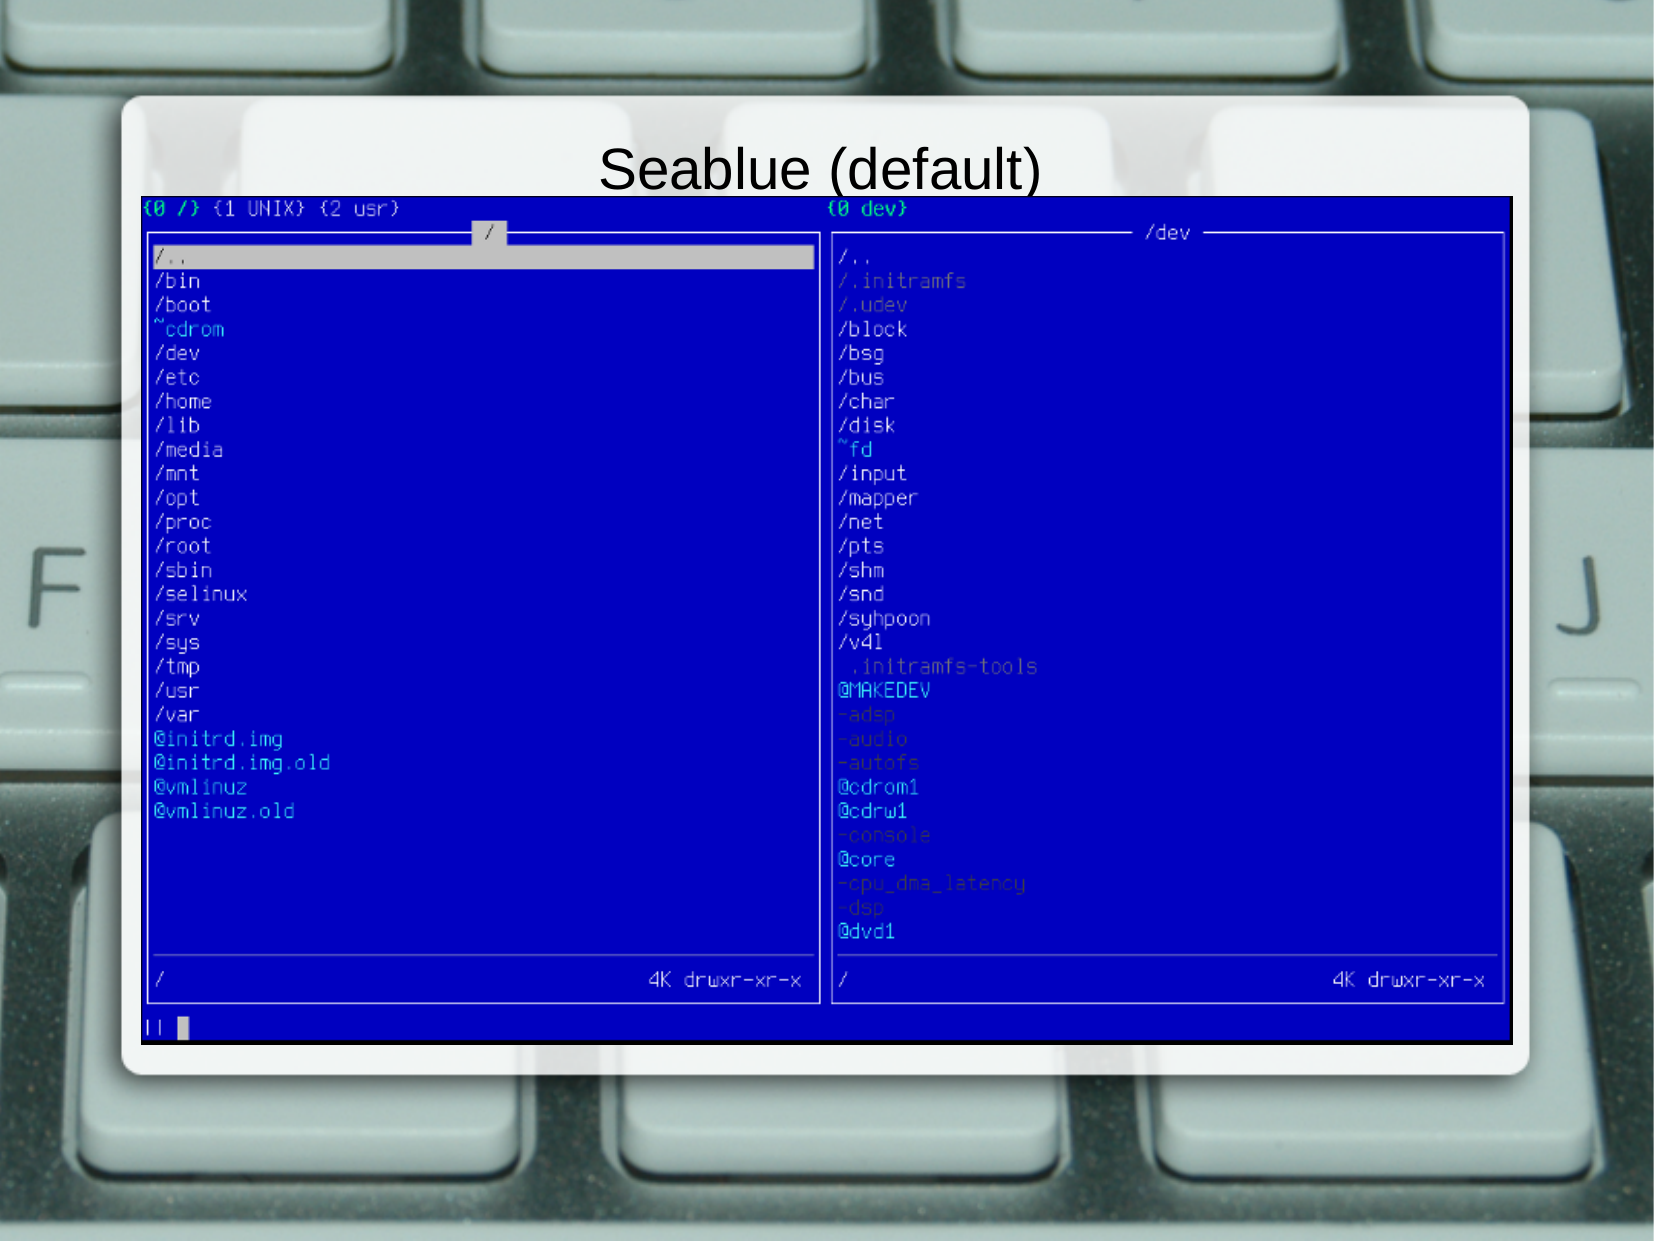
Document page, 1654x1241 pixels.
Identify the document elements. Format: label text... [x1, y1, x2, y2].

picture [0, 0, 1654, 1241]
title Seablue (default) [135, 136, 1506, 202]
